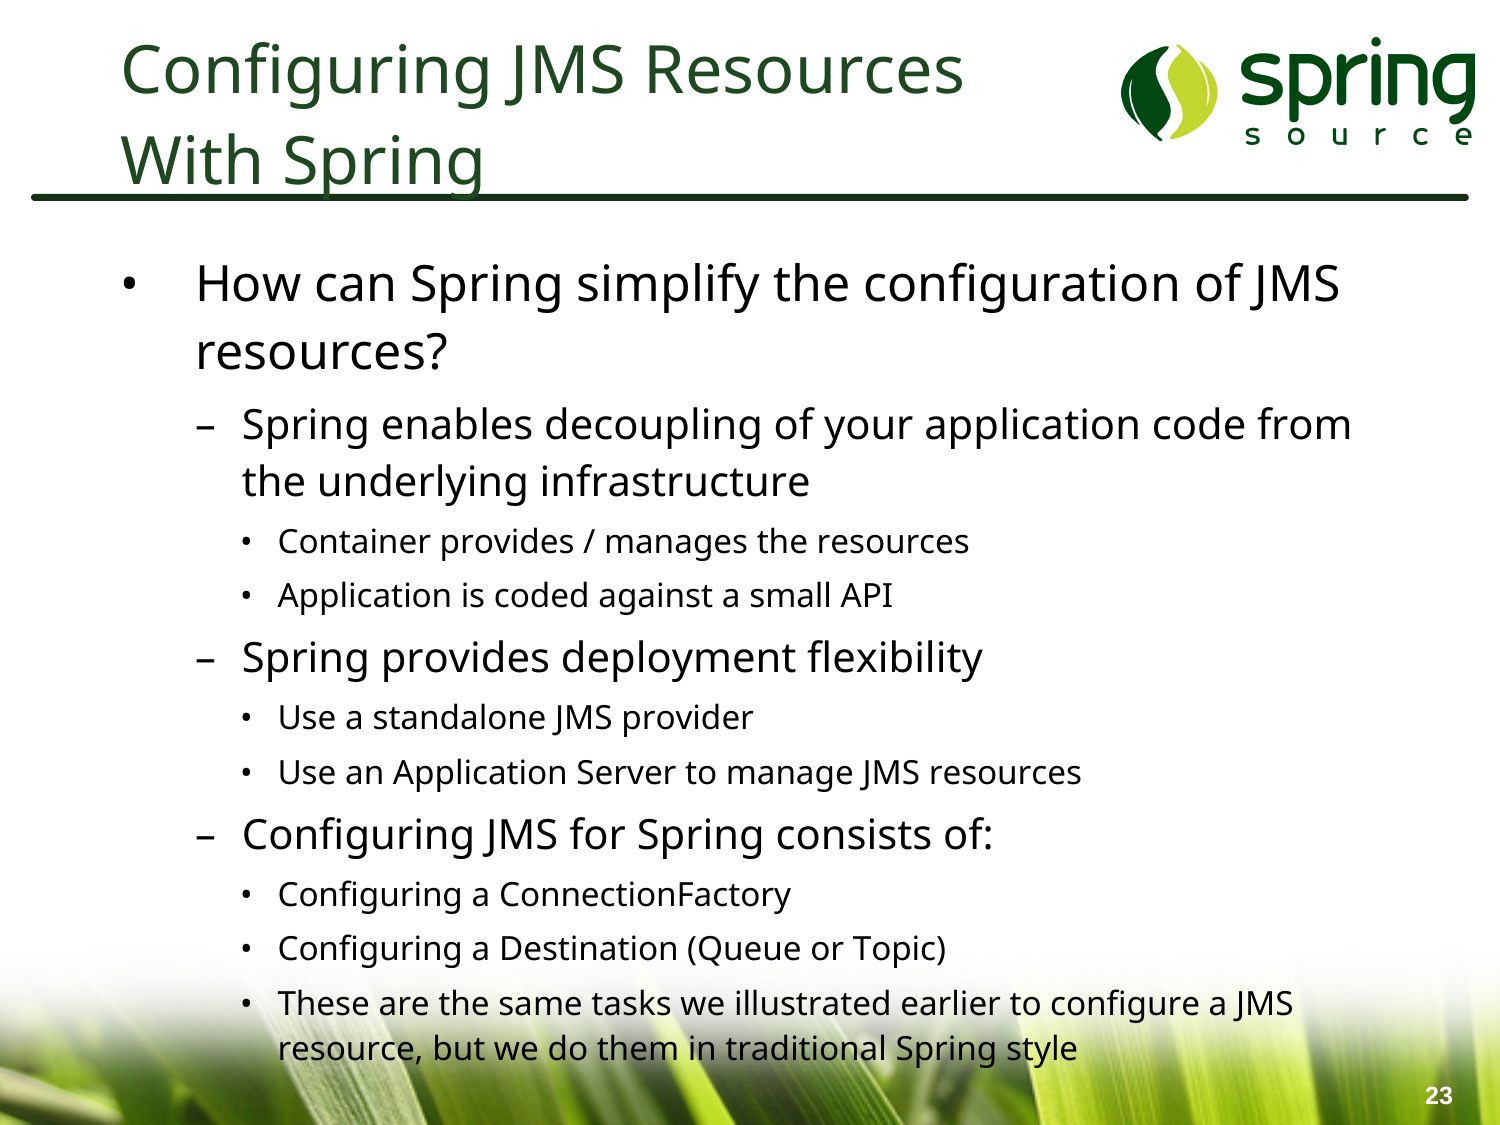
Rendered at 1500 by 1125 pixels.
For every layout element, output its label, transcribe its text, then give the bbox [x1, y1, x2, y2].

picture [1138, 37, 1475, 145]
list How can Spring simplify the configuration of JMS resources? Spring enables decoupling of your application code from the underlying infrastructure Container provides / manages the resources Application is coded against a small API Spring provides deployment flexibility Use a standalone JMS provider Use an Application Server to manage JMS resources Configuring JMS for Spring consists of: Configuring a ConnectionFactory Configuring a Destination (Queue or Topic) These are the same tasks we illustrated earlier to configure a JMS resource, but we do them in traditional Spring style [105, 239, 1396, 1074]
title Configuring JMS Resources With Spring [105, 15, 1138, 193]
picture [0, 944, 1500, 1125]
